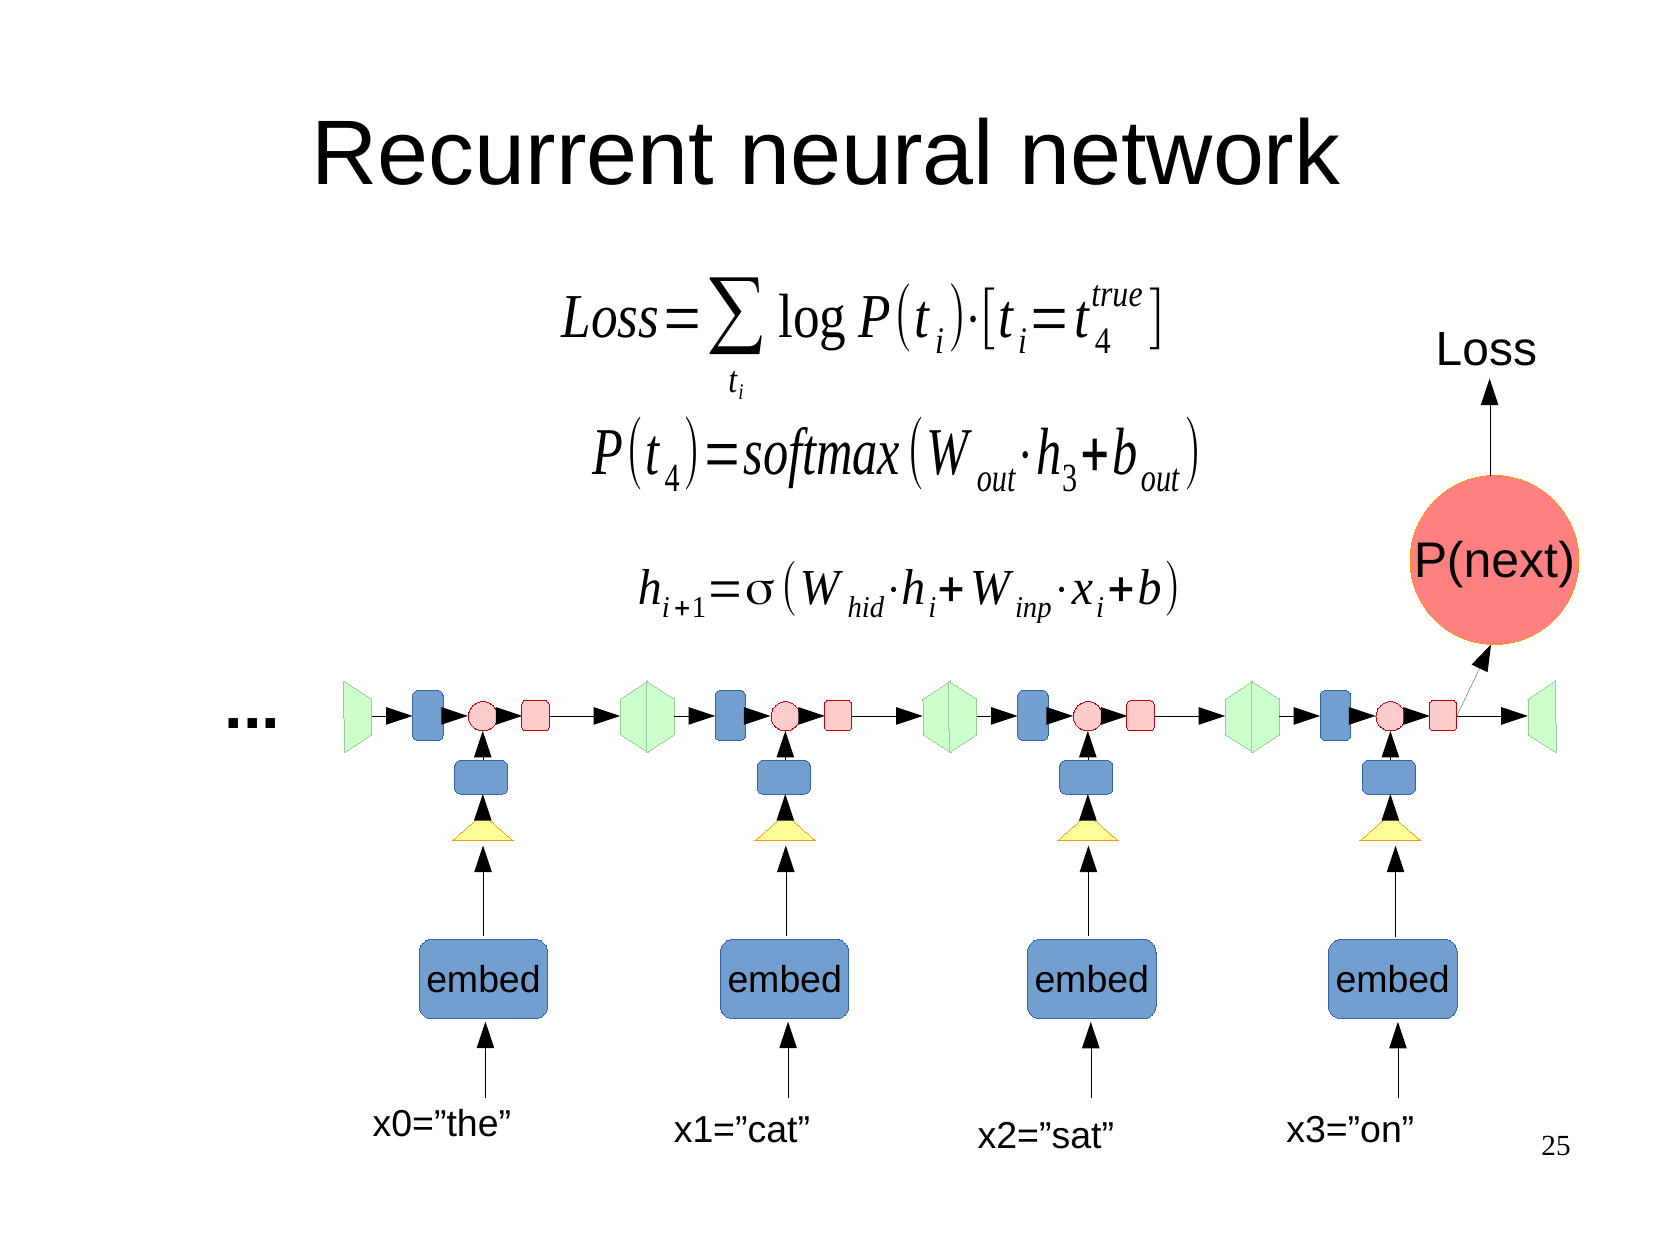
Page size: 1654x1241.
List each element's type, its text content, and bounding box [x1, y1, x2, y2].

text_box [1362, 760, 1416, 795]
text_box x0=”the” [357, 1095, 568, 1152]
text_box x2=”sat” [963, 1107, 1190, 1165]
chart [576, 411, 1213, 499]
text_box P(next) [1410, 475, 1579, 645]
text_box ... [50, 617, 455, 795]
text_box [1017, 690, 1049, 741]
text_box [1126, 700, 1155, 731]
chart [625, 557, 1194, 623]
text_box embed [720, 939, 849, 1019]
text_box Loss [1420, 313, 1553, 404]
text_box [1225, 680, 1280, 753]
text_box [1527, 680, 1557, 753]
text_box [754, 821, 816, 841]
text_box [771, 701, 798, 731]
text_box [757, 760, 811, 795]
text_box [1057, 821, 1119, 841]
text_box [922, 680, 977, 753]
text_box [521, 700, 550, 731]
text_box [620, 680, 675, 753]
text_box [1375, 701, 1403, 731]
chart [545, 270, 1177, 407]
text_box x3=”on” [1271, 1101, 1485, 1159]
text_box embed [419, 939, 548, 1019]
text_box x1=”cat” [659, 1101, 869, 1159]
text_box [455, 760, 508, 795]
text_box [824, 700, 852, 731]
text_box [1073, 701, 1100, 731]
text_box [468, 701, 495, 731]
text_box [1429, 700, 1457, 731]
text_box [452, 821, 514, 841]
text_box embed [1328, 939, 1458, 1019]
text_box [1320, 690, 1351, 741]
text_box [1059, 760, 1113, 795]
text_box [1359, 821, 1421, 841]
text_box embed [1027, 939, 1157, 1019]
title Recurrent neural network [82, 49, 1571, 257]
text_box [715, 690, 746, 741]
